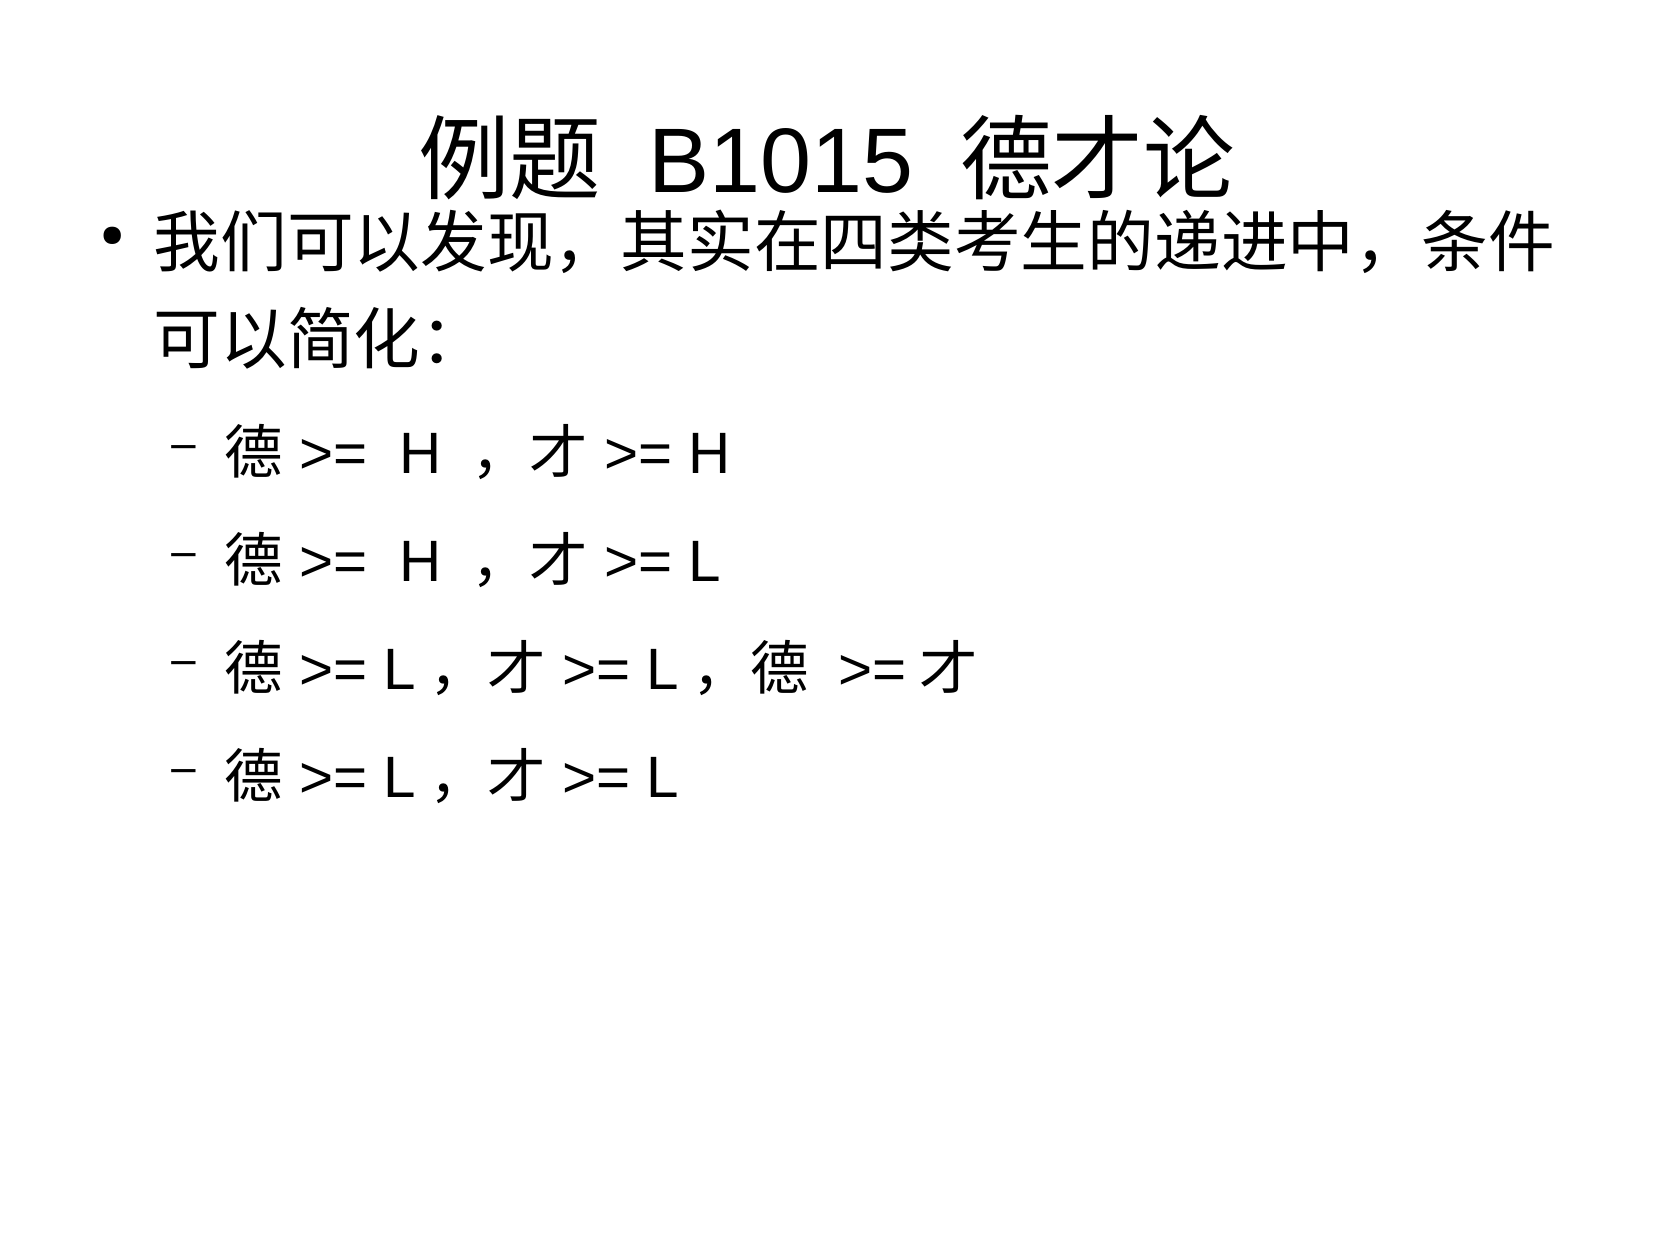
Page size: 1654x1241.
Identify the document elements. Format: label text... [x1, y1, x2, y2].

title 例题 B1015 德才论 [82, 49, 1571, 188]
list 我们可以发现，其实在四类考生的递进中，条件可以简化： 德>= H ，才>= H 德>= H ，才>= L 德>= L，才>= L，德 >=才 德>= L，才>= L [82, 188, 1571, 1241]
